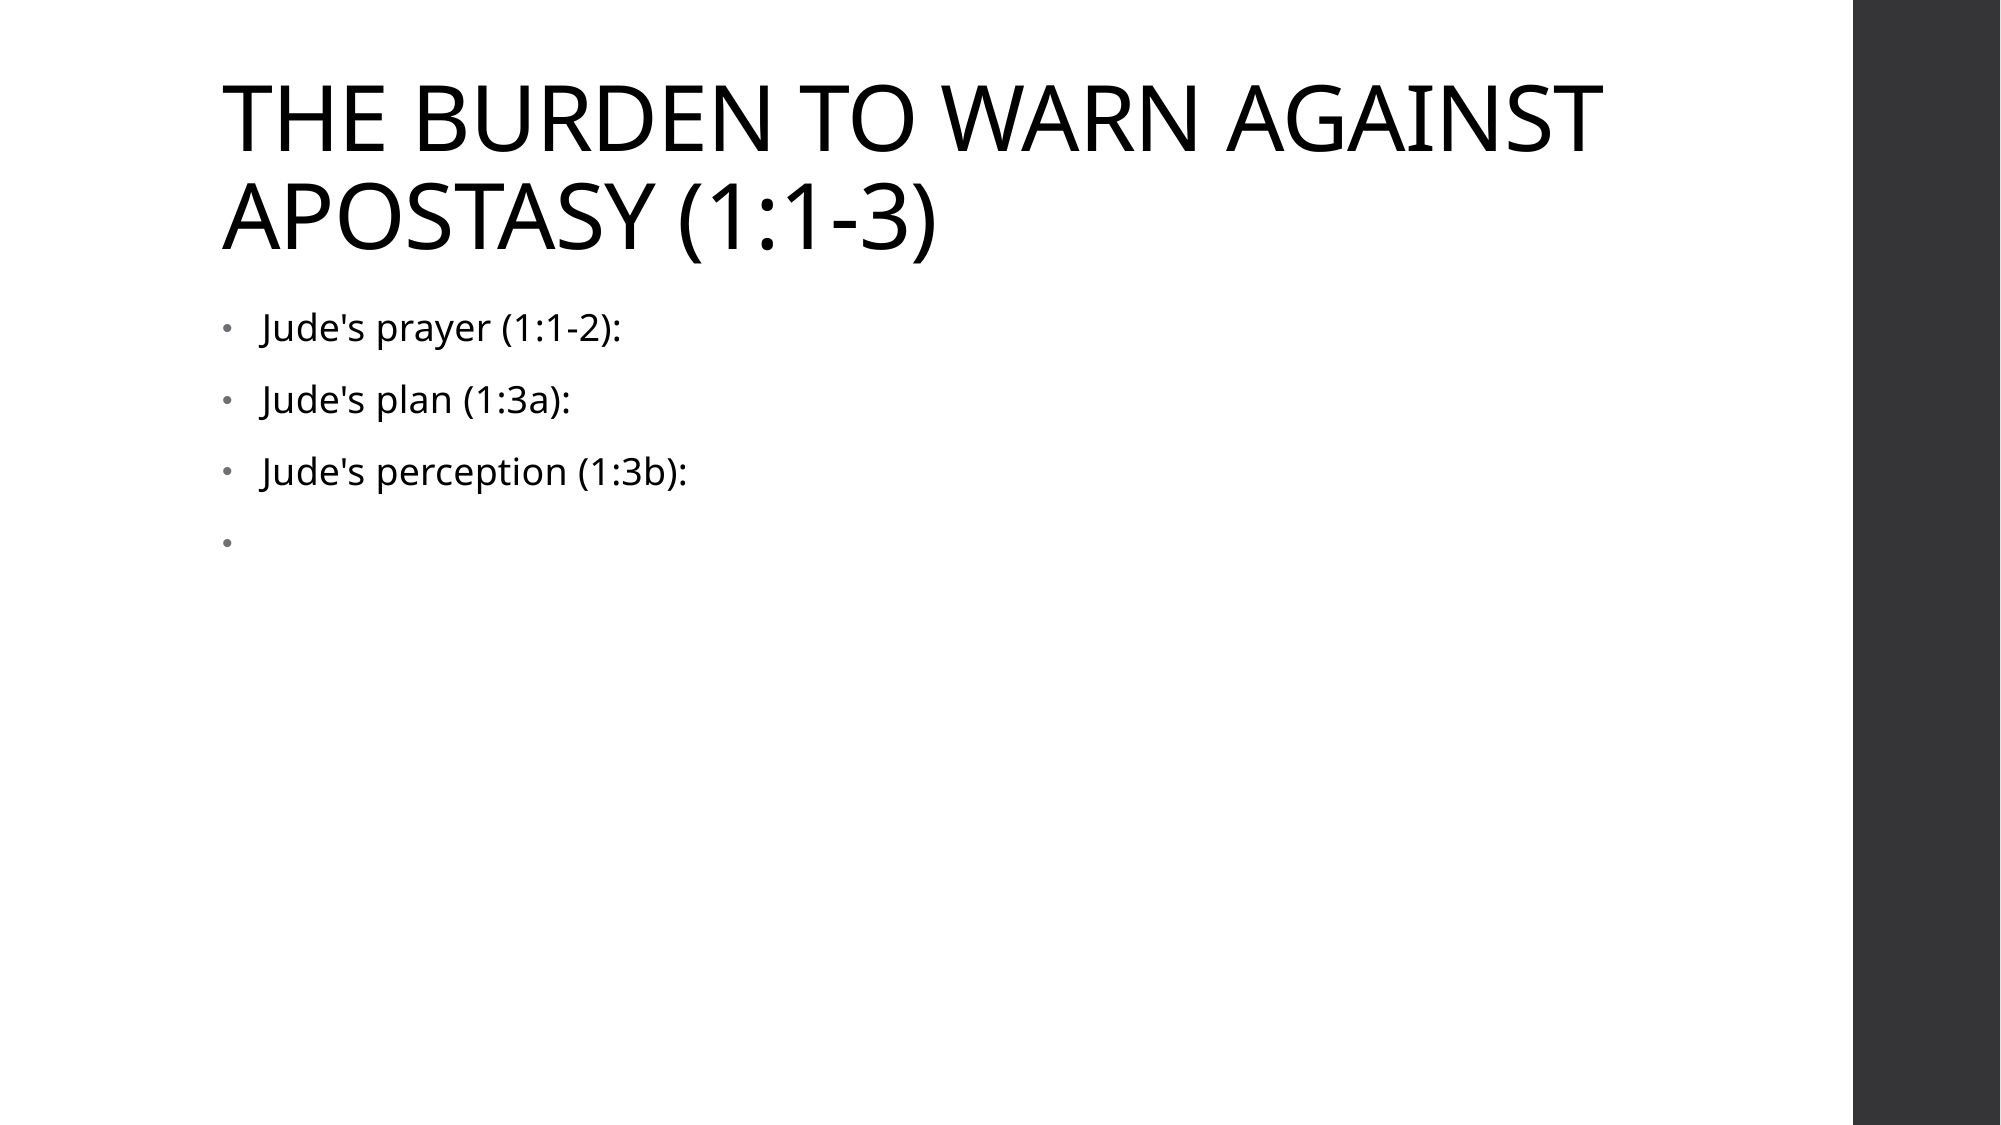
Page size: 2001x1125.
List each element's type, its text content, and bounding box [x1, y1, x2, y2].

list Jude's prayer (1:1-2): Jude's plan (1:3a): Jude's perception (1:3b): [206, 299, 1617, 1014]
title THE BURDEN TO WARN AGAINST APOSTASY (1:1-3) [206, 60, 1797, 278]
